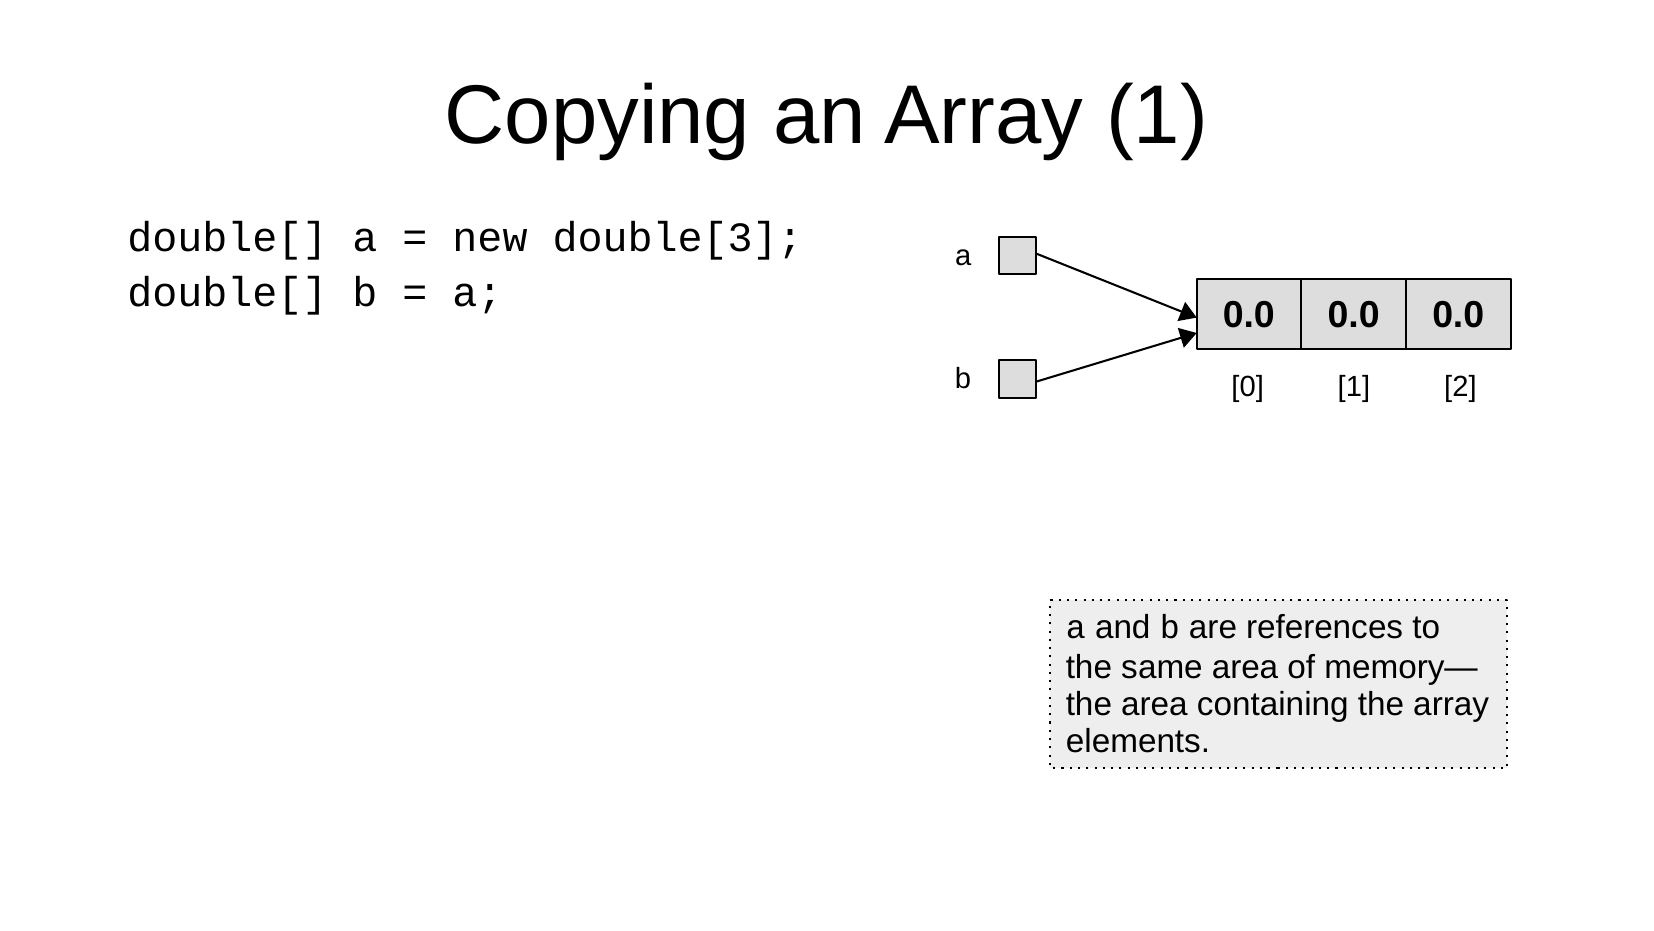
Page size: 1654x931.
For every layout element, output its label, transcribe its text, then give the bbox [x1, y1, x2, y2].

text_box b [940, 354, 987, 403]
text_box [2] [1429, 362, 1492, 411]
title Copying an Array (1) [82, 37, 1571, 193]
text_box [998, 236, 1037, 275]
text_box 0.0 [1196, 279, 1301, 350]
text_box [1] [1323, 362, 1386, 411]
text_box double[] a = new double[3]; double[] b = a; [112, 202, 1156, 368]
text_box 0.0 [1407, 279, 1511, 350]
text_box double[] a = new double[3]; double[] b = a; [1089, 347, 1156, 368]
text_box a [940, 231, 987, 279]
text_box [998, 360, 1037, 398]
text_box [0] [1216, 362, 1280, 411]
text_box 0.0 [1301, 279, 1407, 350]
text_box a and b are references to the same area of memory—the area containing the array elements. [1050, 600, 1507, 768]
